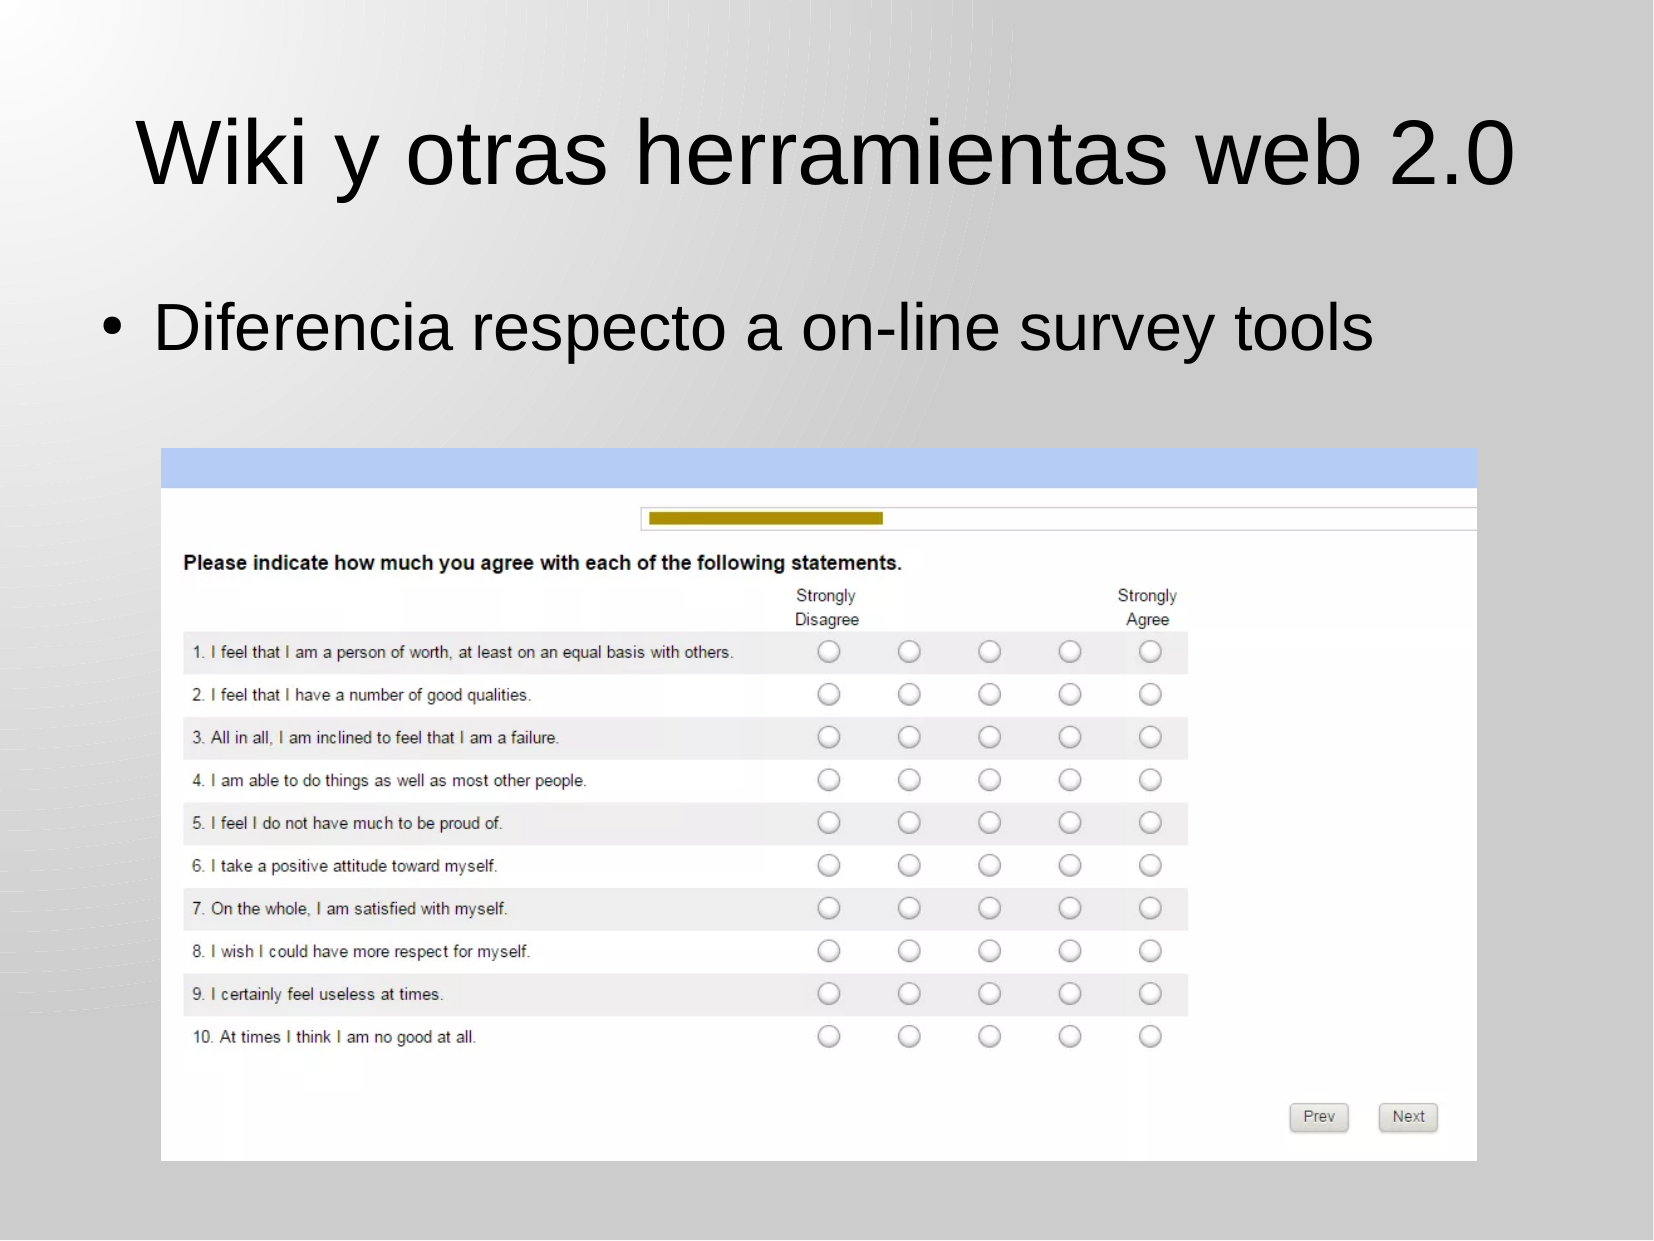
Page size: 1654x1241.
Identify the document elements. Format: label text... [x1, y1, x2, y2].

list Diferencia respecto a on-line survey tools [82, 290, 1538, 1109]
title Wiki y otras herramientas web 2.0 [82, 49, 1571, 257]
picture [161, 448, 1477, 1161]
